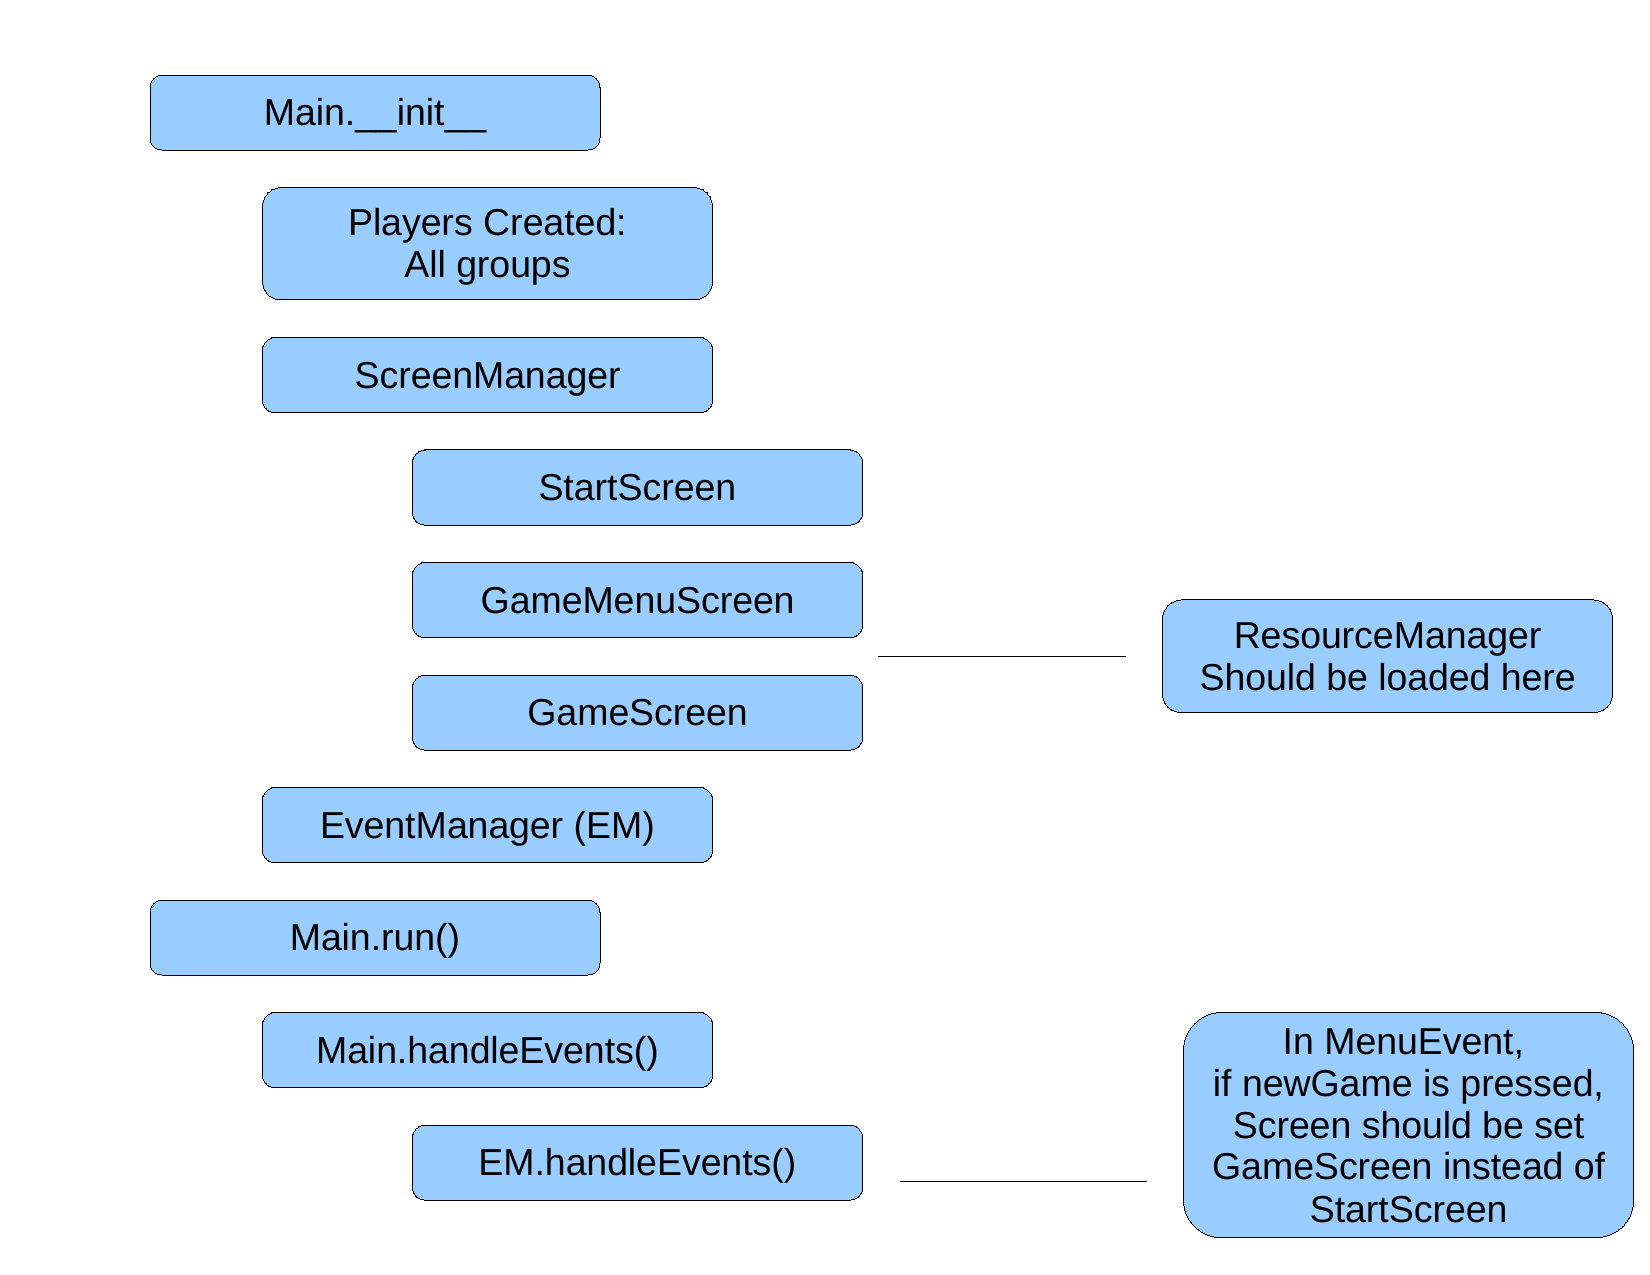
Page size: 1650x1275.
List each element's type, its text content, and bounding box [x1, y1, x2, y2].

text_box Main.handleEvents() [262, 1012, 713, 1088]
text_box ScreenManager [262, 337, 713, 413]
text_box EventManager (EM) [262, 787, 713, 863]
text_box Main.__init__ [150, 75, 601, 151]
text_box GameScreen [412, 675, 863, 751]
text_box EM.handleEvents() [412, 1125, 863, 1201]
text_box Main.run() [150, 900, 601, 976]
text_box In MenuEvent, if newGame is pressed, Screen should be set GameScreen instead of StartScreen [1183, 1012, 1634, 1238]
text_box StartScreen [412, 449, 863, 526]
text_box ResourceManager Should be loaded here [1162, 599, 1613, 713]
text_box GameMenuScreen [412, 562, 863, 638]
text_box Players Created: All groups [262, 187, 713, 300]
